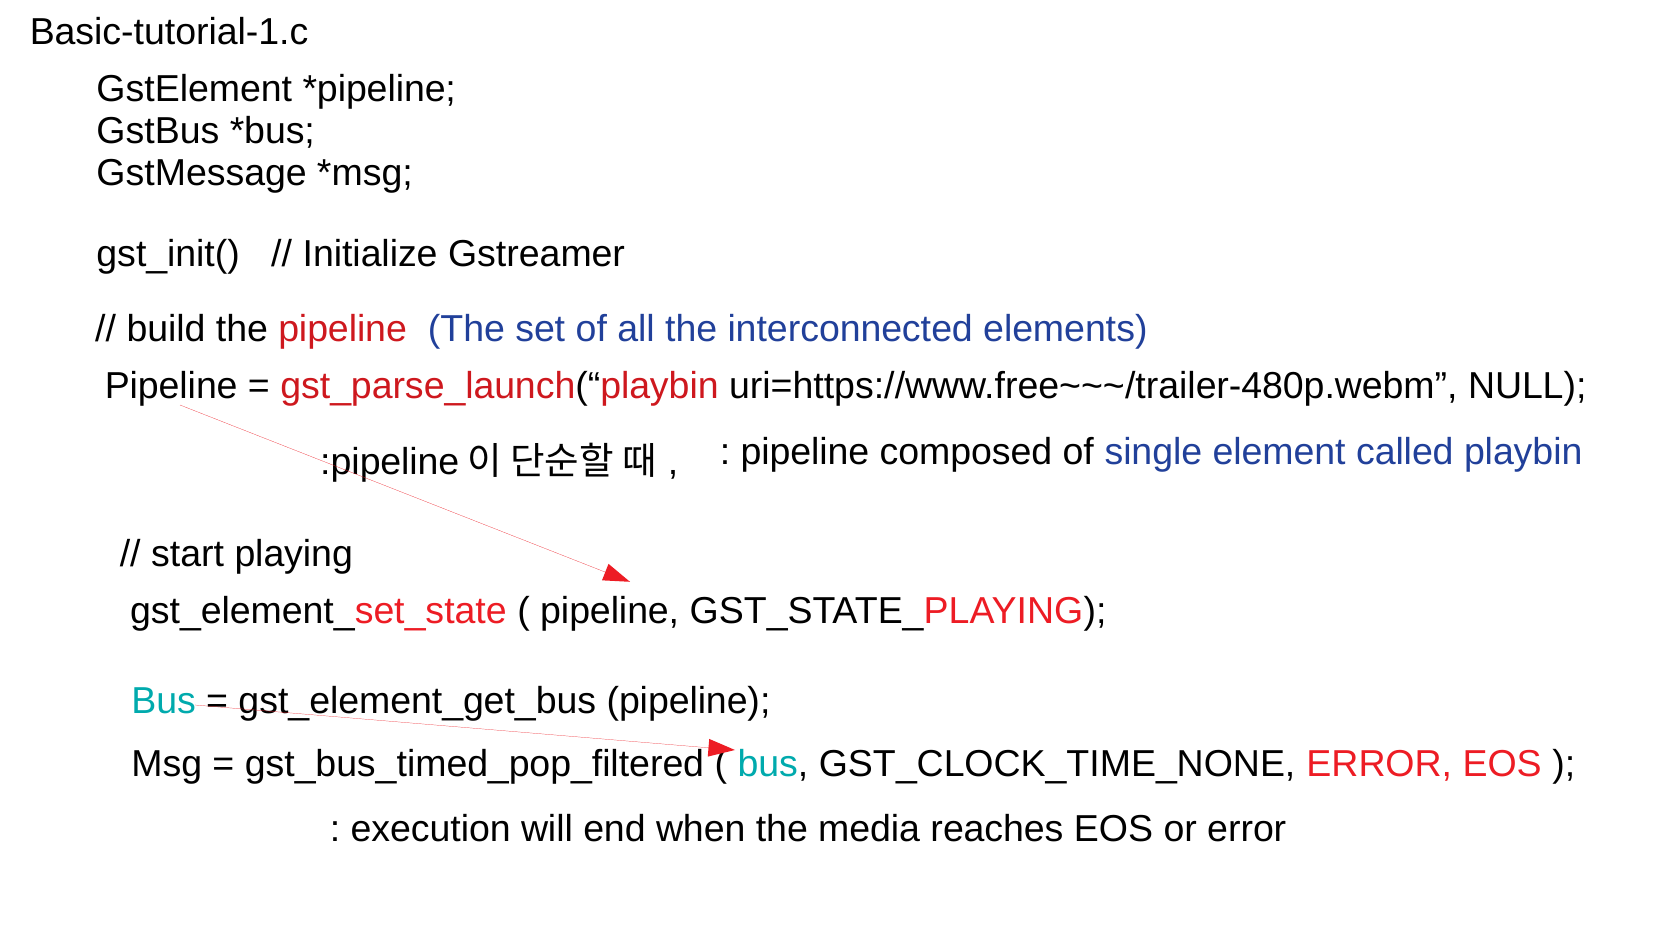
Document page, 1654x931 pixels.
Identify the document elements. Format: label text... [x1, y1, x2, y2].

text_box Pipeline = gst_parse_launch(“playbin uri=https://www.free~~~/trailer-480p.webm”, NULL); [90, 356, 1603, 414]
text_box : pipeline composed of single element called playbin [705, 423, 1598, 481]
text_box // start playing [105, 525, 368, 582]
text_box // build the pipeline (The set of all the interconnected elements) [80, 300, 1163, 357]
text_box GstElement *pipeline; GstBus *bus; GstMessage *msg; [81, 60, 472, 201]
text_box :pipeline이 단순할 때, [305, 423, 886, 494]
text_box gst_element_set_state ( pipeline, GST_STATE_PLAYING); [115, 581, 1122, 639]
text_box Bus = gst_element_get_bus (pipeline); [116, 671, 786, 729]
text_box gst_init() // Initialize Gstreamer [81, 225, 662, 282]
text_box : execution will end when the media reaches EOS or error [315, 799, 1302, 857]
text_box :pipeline이 단순할 때, [305, 455, 403, 494]
text_box Basic-tutorial-1.c [15, 3, 324, 61]
text_box Msg = gst_bus_timed_pop_filtered ( bus, GST_CLOCK_TIME_NONE, ERROR, EOS ); [116, 735, 1591, 792]
